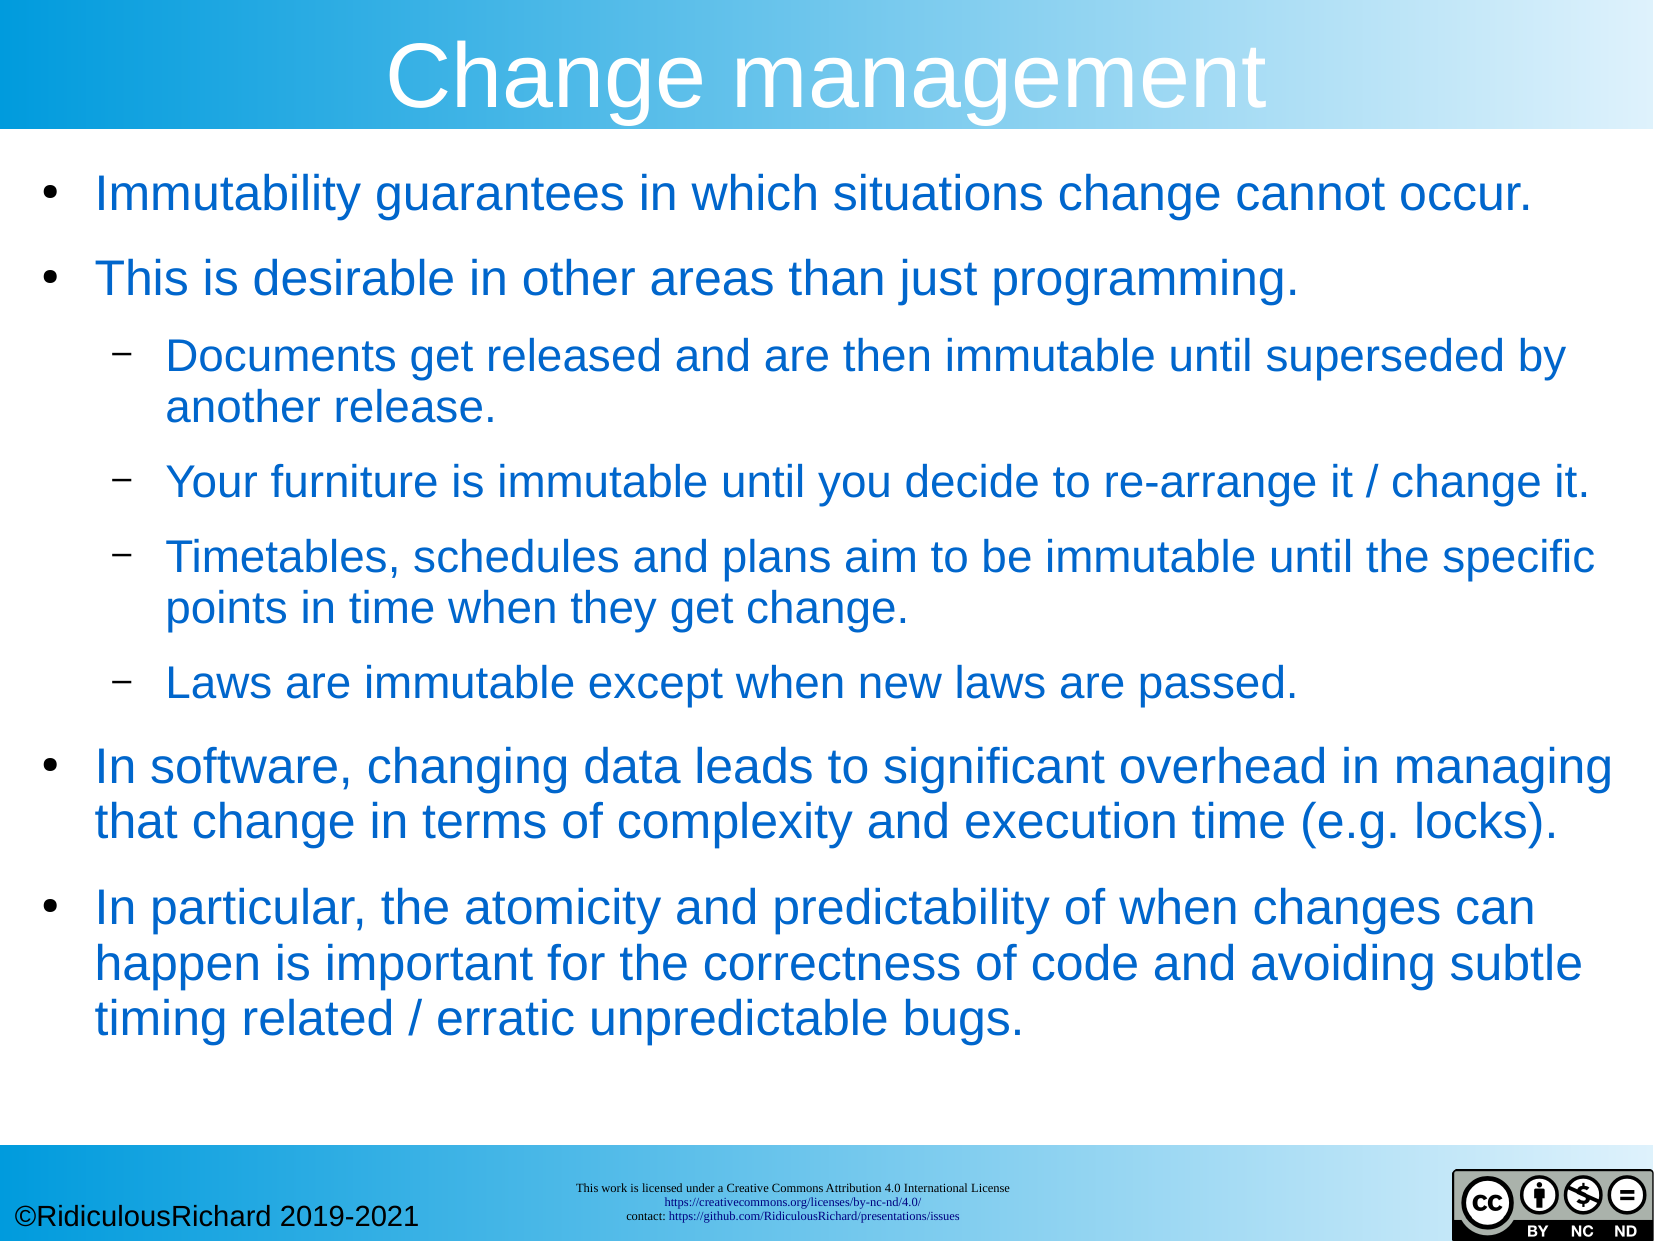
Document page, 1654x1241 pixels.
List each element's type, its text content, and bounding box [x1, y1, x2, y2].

title Change management [82, 23, 1571, 129]
picture [1452, 1169, 1654, 1241]
list Immutability guarantees in which situations change cannot occur. This is desirable in other areas than just programming. Documents get released and are then immutable until superseded by another release. Your furniture is immutable until you decide to re-arrange it / change it. Timetables, schedules and plans aim to be immutable until the specific points in time when they get change. Laws are immutable except when new laws are passed. In software, changing data leads to significant overhead in managing that change in terms of complexity and execution time (e.g. locks). In particular, the atomicity and predictability of when changes can happen is important for the correctness of code and avoiding subtle timing related / erratic unpredictable bugs. [23, 165, 1630, 1123]
picture [138, 1146, 142, 1241]
